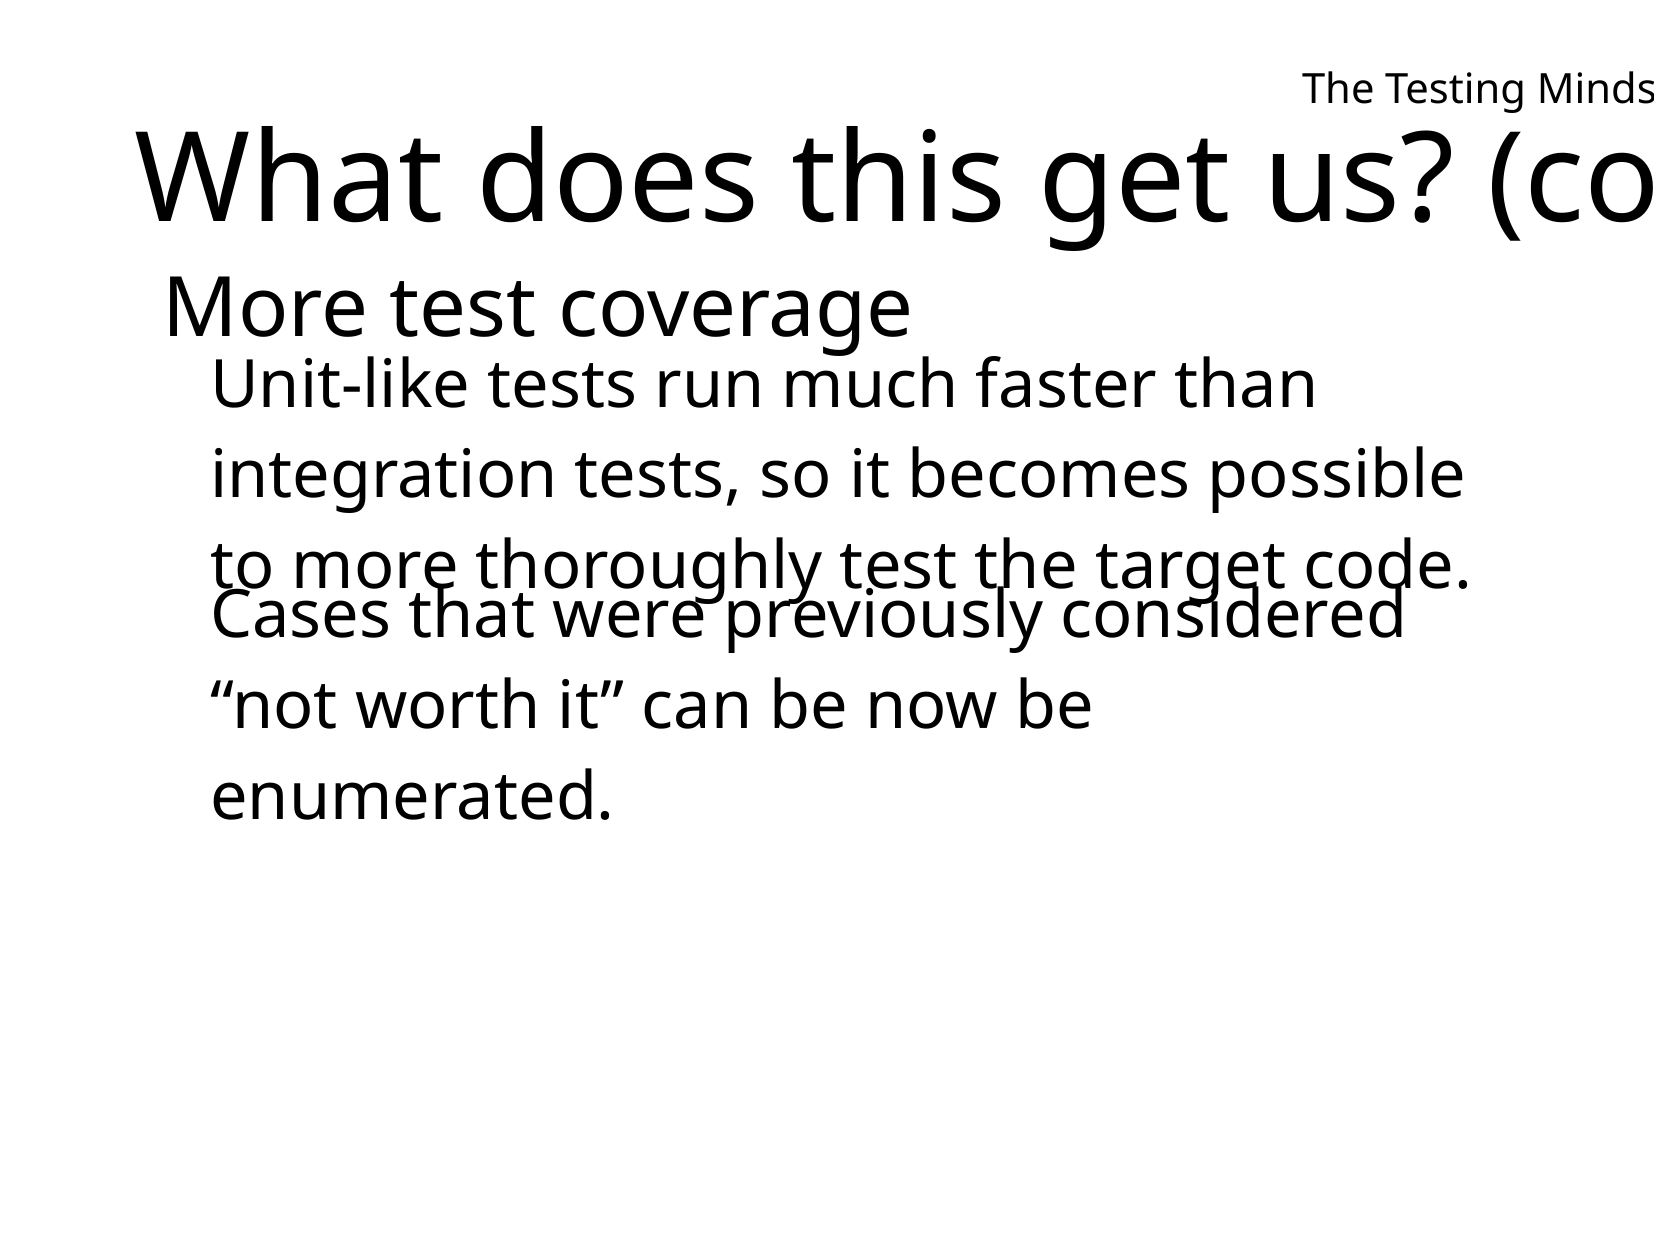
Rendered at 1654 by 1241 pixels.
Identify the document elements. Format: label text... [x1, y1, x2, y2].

text_box More test coverage [148, 240, 1411, 332]
text_box What does this get us? (cont) [120, 80, 1508, 211]
text_box Cases that were previously considered “not worth it” can be now be enumerated. [195, 559, 1531, 697]
text_box Unit-like tests run much faster than integration tests, so it becomes possible to more thoroughly test the target code. [195, 328, 1531, 528]
text_box The Testing Mindset [1287, 51, 1616, 106]
